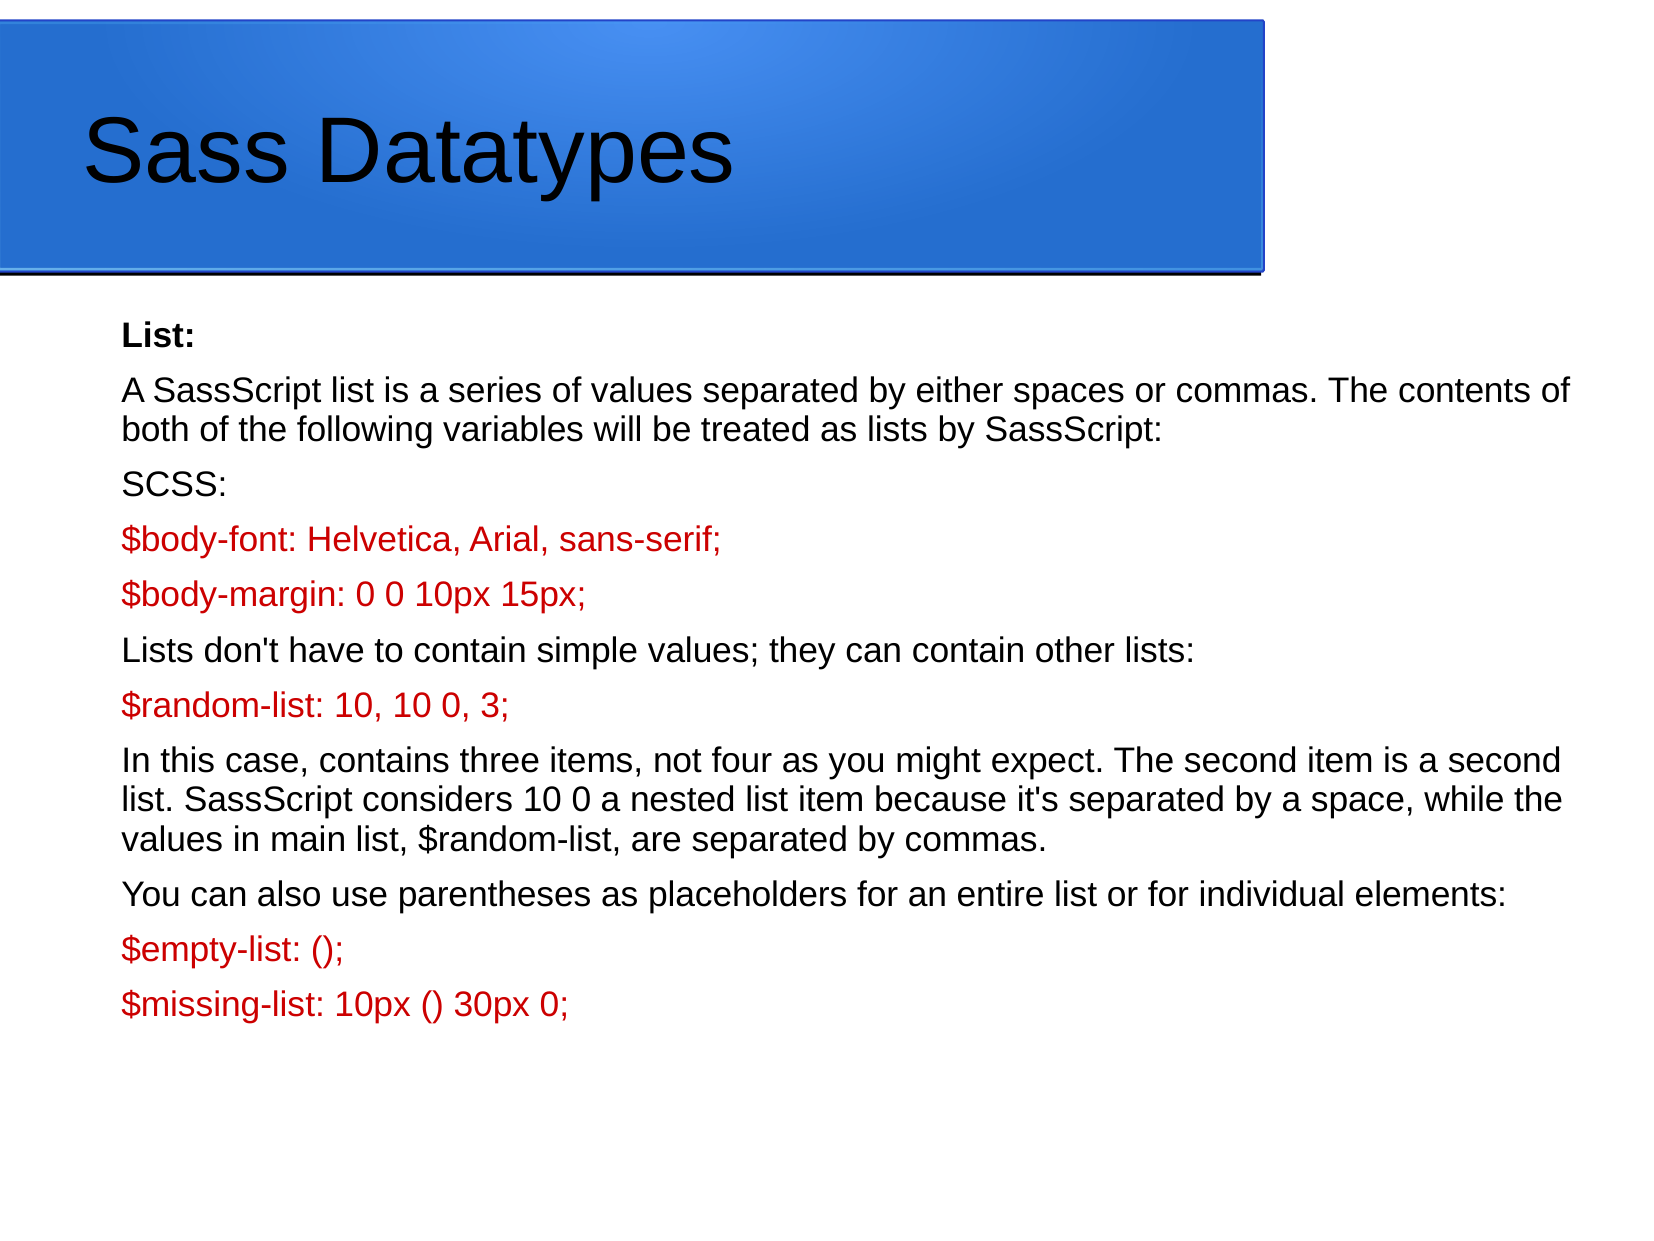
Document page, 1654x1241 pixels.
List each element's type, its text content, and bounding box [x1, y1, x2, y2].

list List: A SassScript list is a series of values separated by either spaces or commas. The contents of both of the following variables will be treated as lists by SassScript: SCSS: $body-font: Helvetica, Arial, sans-serif; $body-margin: 0 0 10px 15px; Lists don't have to contain simple values; they can contain other lists: $random-list: 10, 10 0, 3; In this case, contains three items, not four as you might expect. The second item is a second list. SassScript considers 10 0 a nested list item because it's separated by a space, while the values in main list, $random-list, are separated by commas. You can also use parentheses as placeholders for an entire list or for individual elements: $empty-list: (); $missing-list: 10px () 30px 0; [86, 315, 1576, 1035]
title Sass Datatypes [82, 47, 1235, 252]
